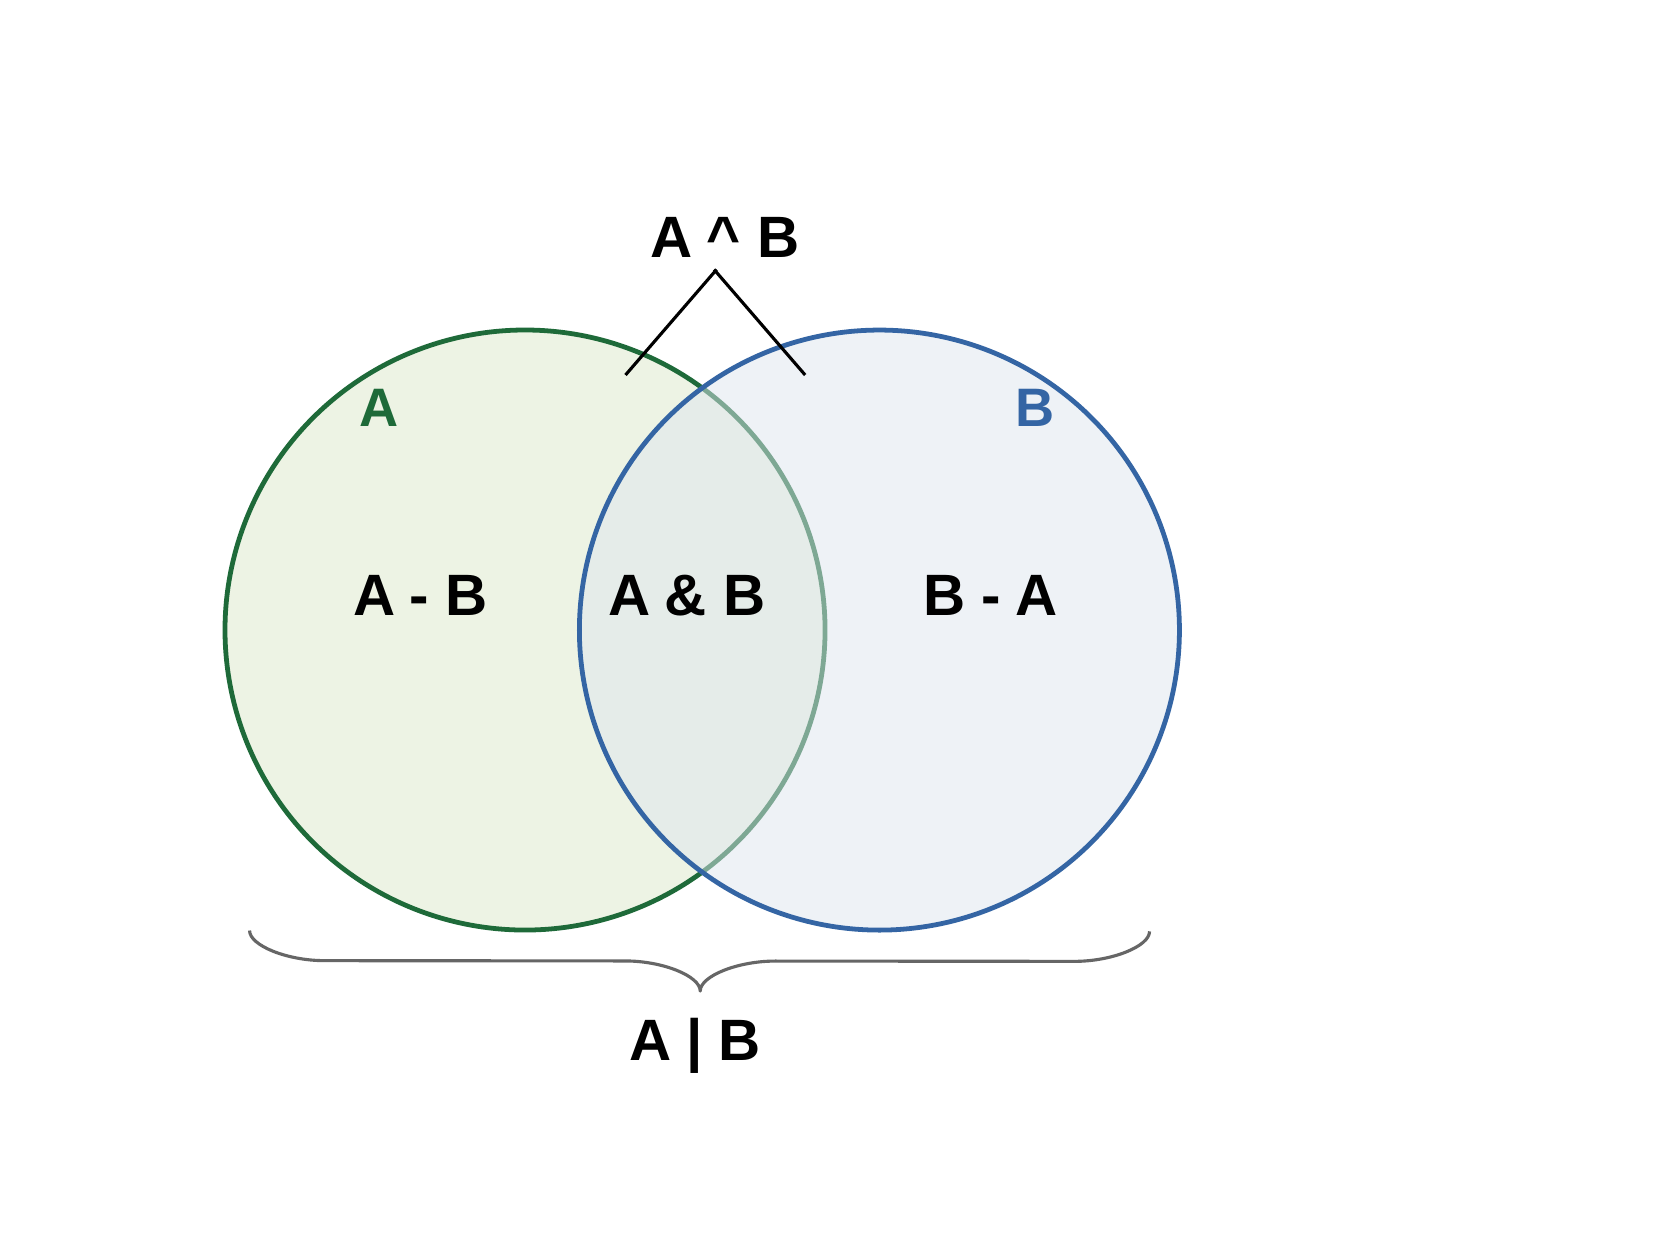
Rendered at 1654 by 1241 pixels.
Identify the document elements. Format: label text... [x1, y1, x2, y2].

text_box [225, 330, 1180, 931]
text_box B [1000, 370, 1076, 451]
text_box A & B [593, 555, 804, 635]
text_box A - B [338, 555, 519, 635]
text_box A ^ B [635, 197, 831, 278]
text_box B - A [908, 555, 1074, 635]
text_box A | B [615, 1000, 811, 1081]
text_box A [345, 370, 421, 451]
